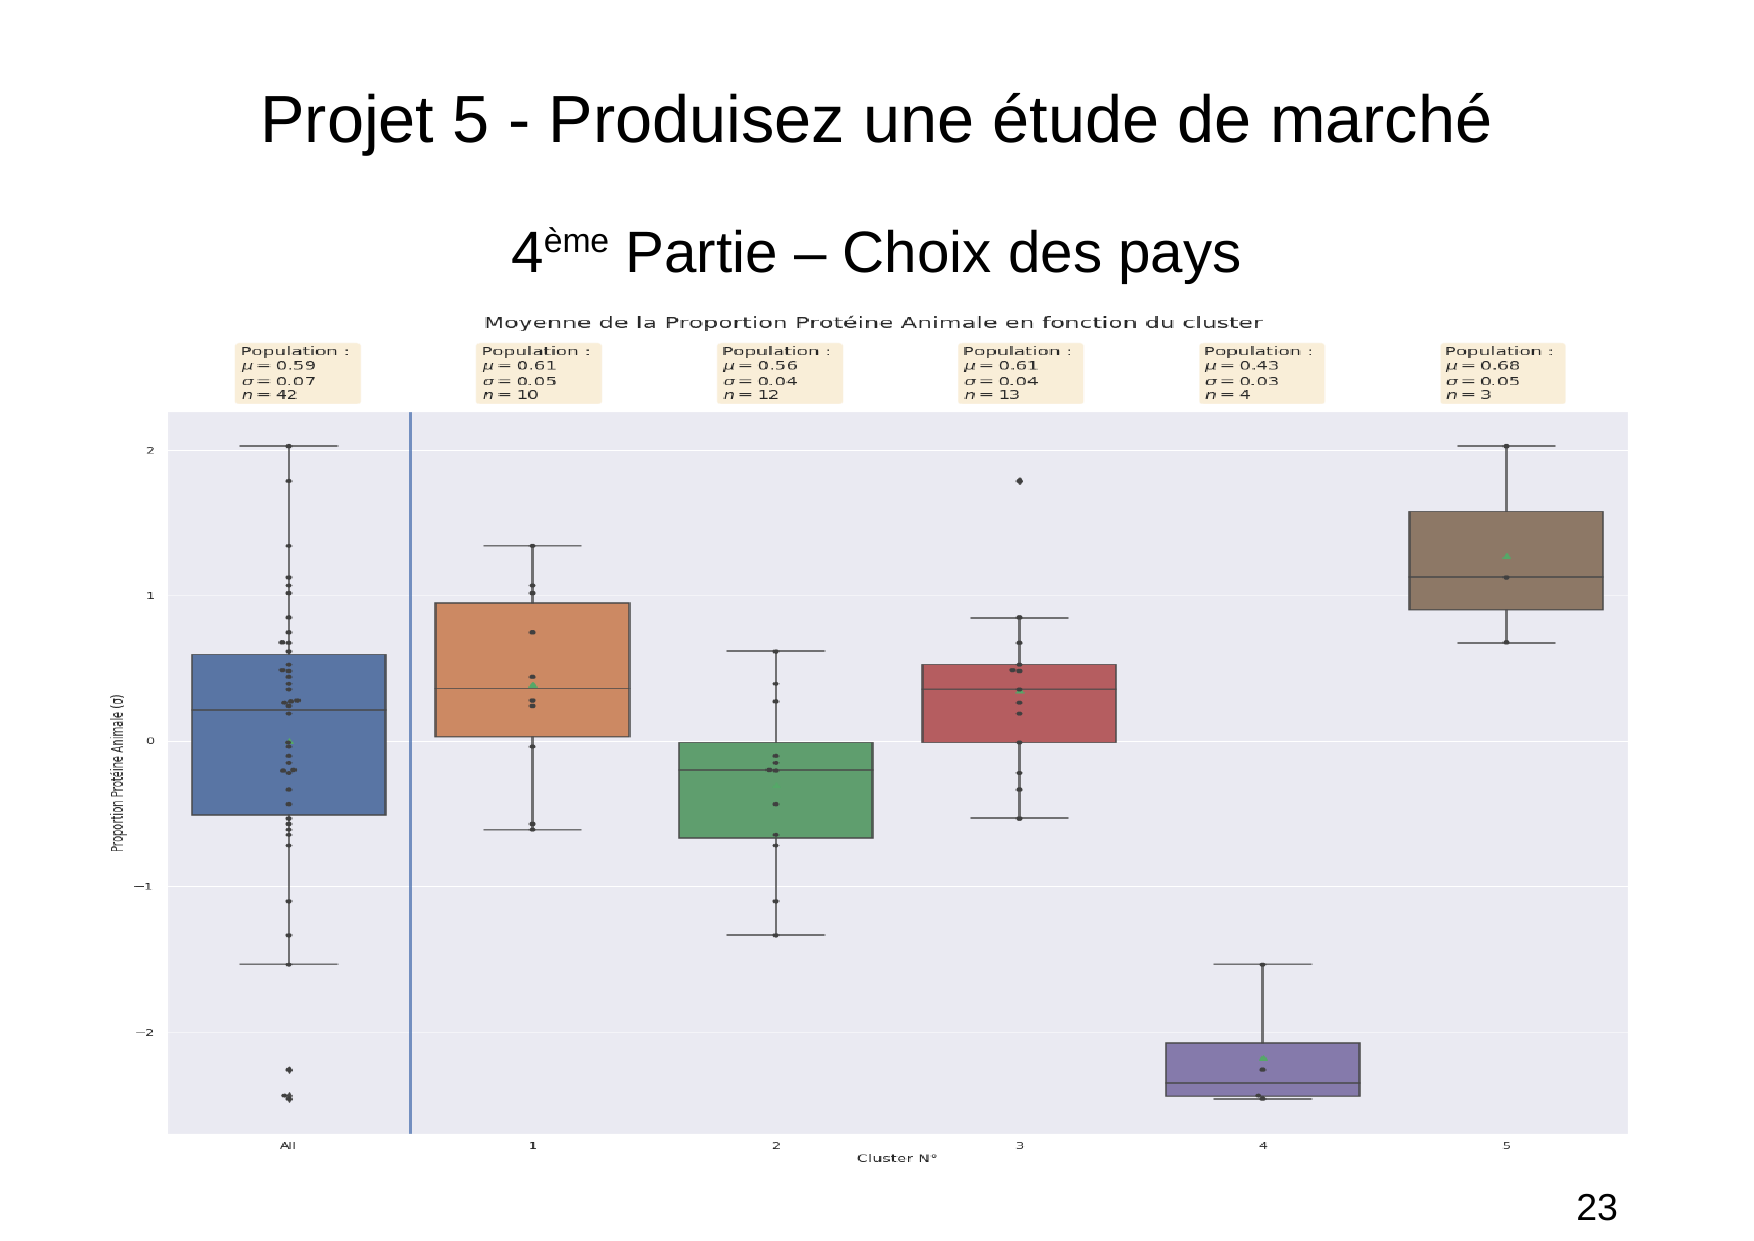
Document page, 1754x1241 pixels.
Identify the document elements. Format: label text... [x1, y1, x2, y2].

subtitle 4ème Partie – Choix des pays [140, 188, 1614, 307]
text_box <numéro> [1561, 1178, 1754, 1241]
title Projet 5 - Produisez une étude de marché [140, 48, 1614, 188]
picture [82, 307, 1654, 1173]
